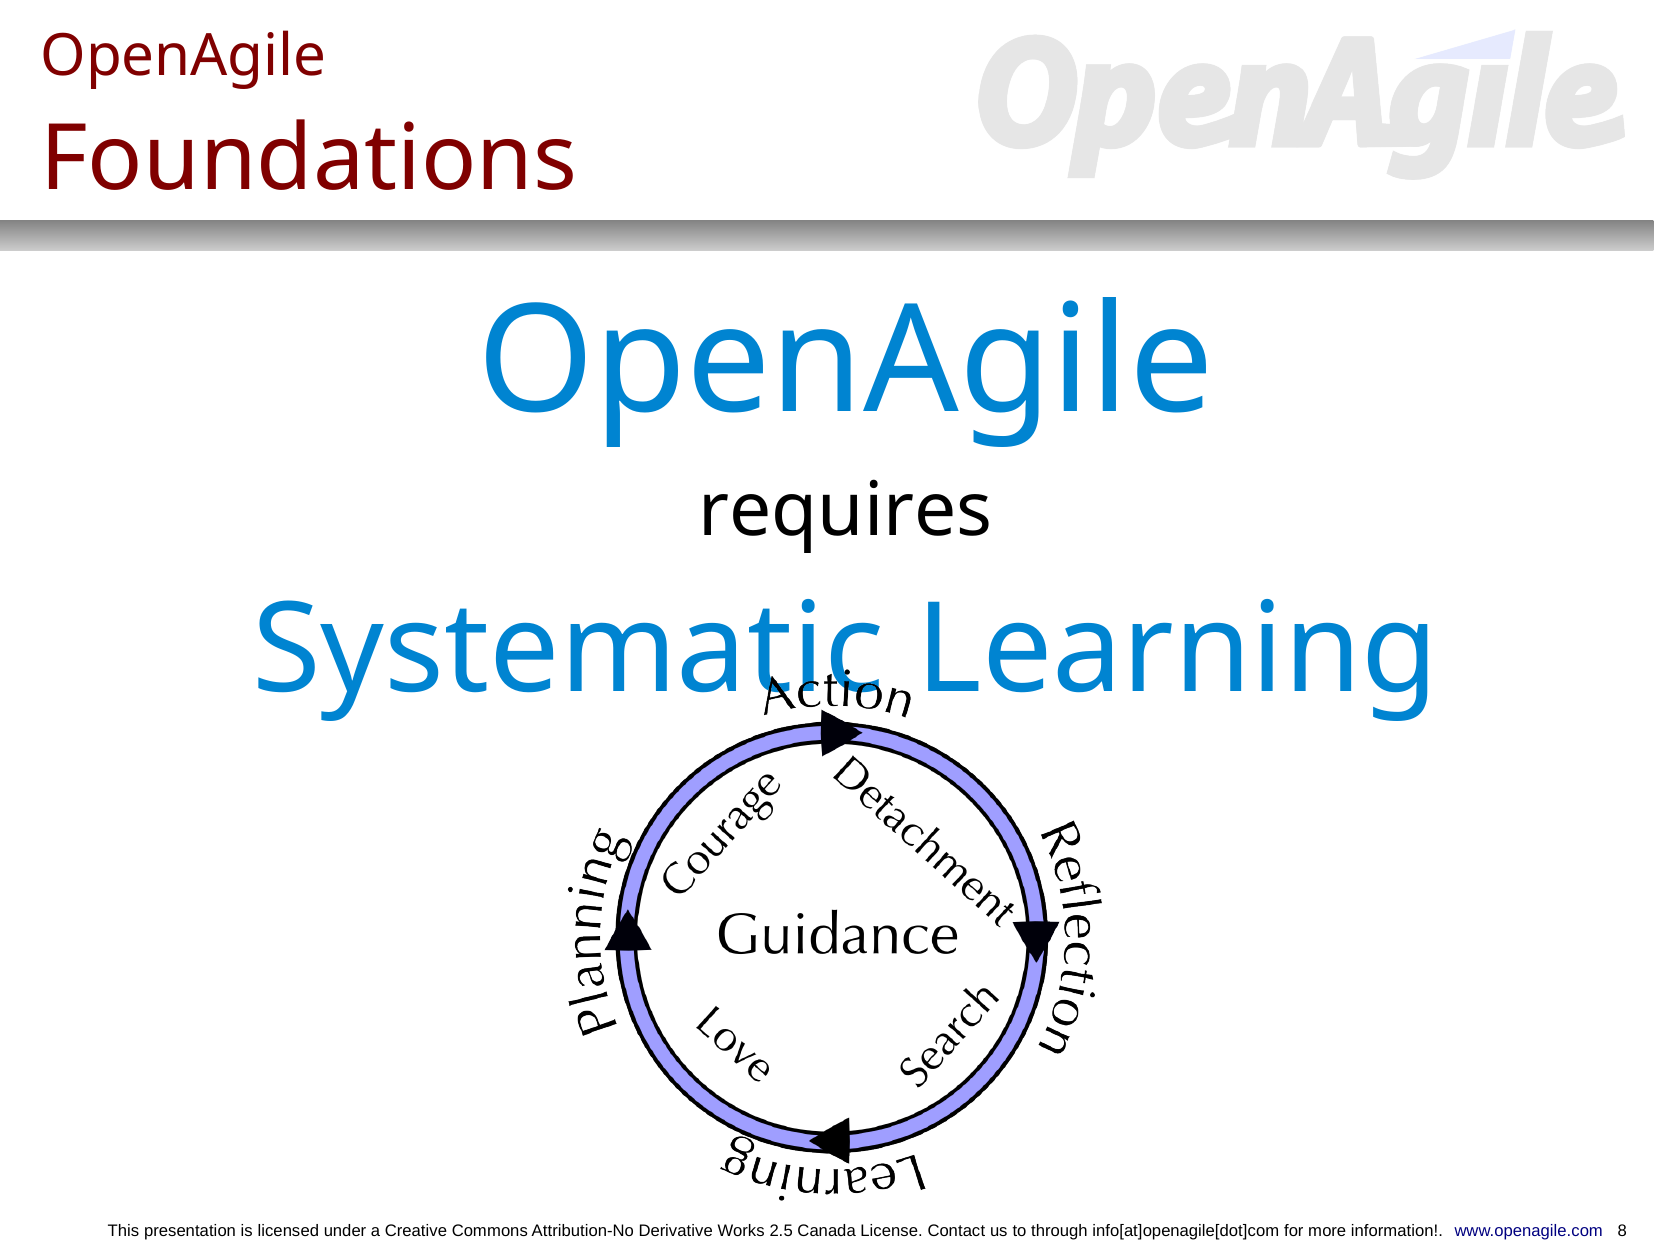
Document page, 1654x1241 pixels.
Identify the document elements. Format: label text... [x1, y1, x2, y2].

picture [567, 669, 1102, 1201]
title OpenAgile Foundations [40, 8, 1654, 222]
list OpenAgile requires Systematic Learning [37, 251, 1654, 1192]
